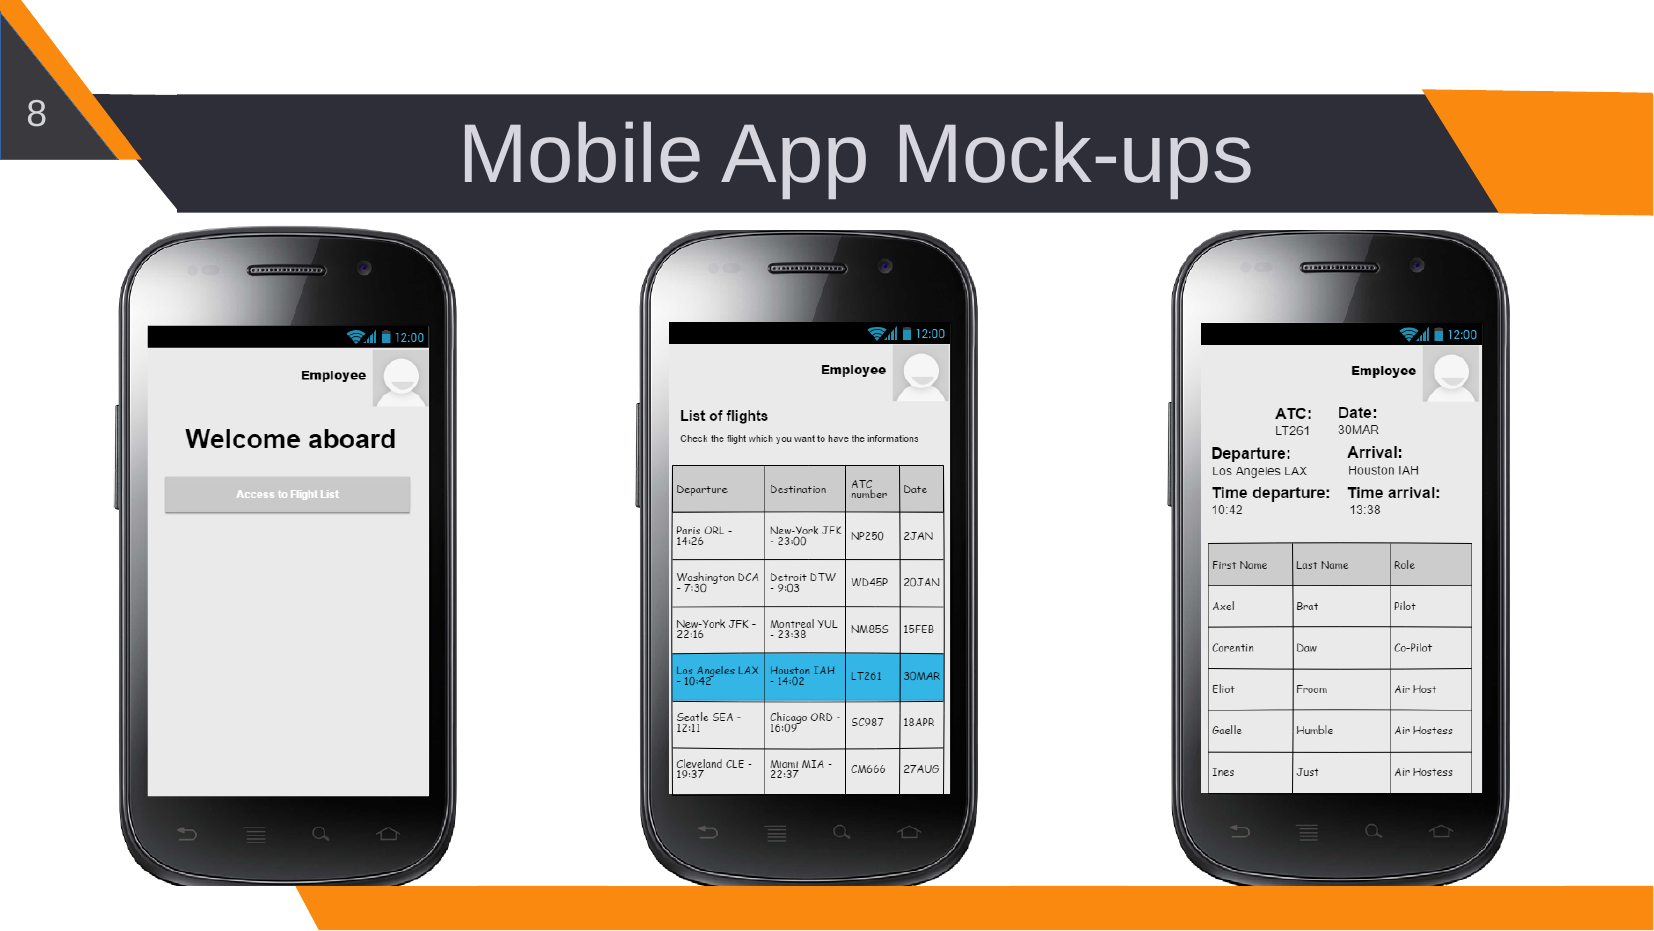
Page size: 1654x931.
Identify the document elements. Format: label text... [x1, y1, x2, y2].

picture [1127, 230, 1565, 886]
text_box 8 [11, 84, 48, 142]
text_box [0, 0, 180, 212]
text_box Mobile App Mock-ups [177, 94, 1498, 213]
text_box [295, 885, 1654, 931]
text_box [1421, 89, 1654, 216]
picture [106, 224, 479, 886]
picture [608, 230, 1010, 886]
